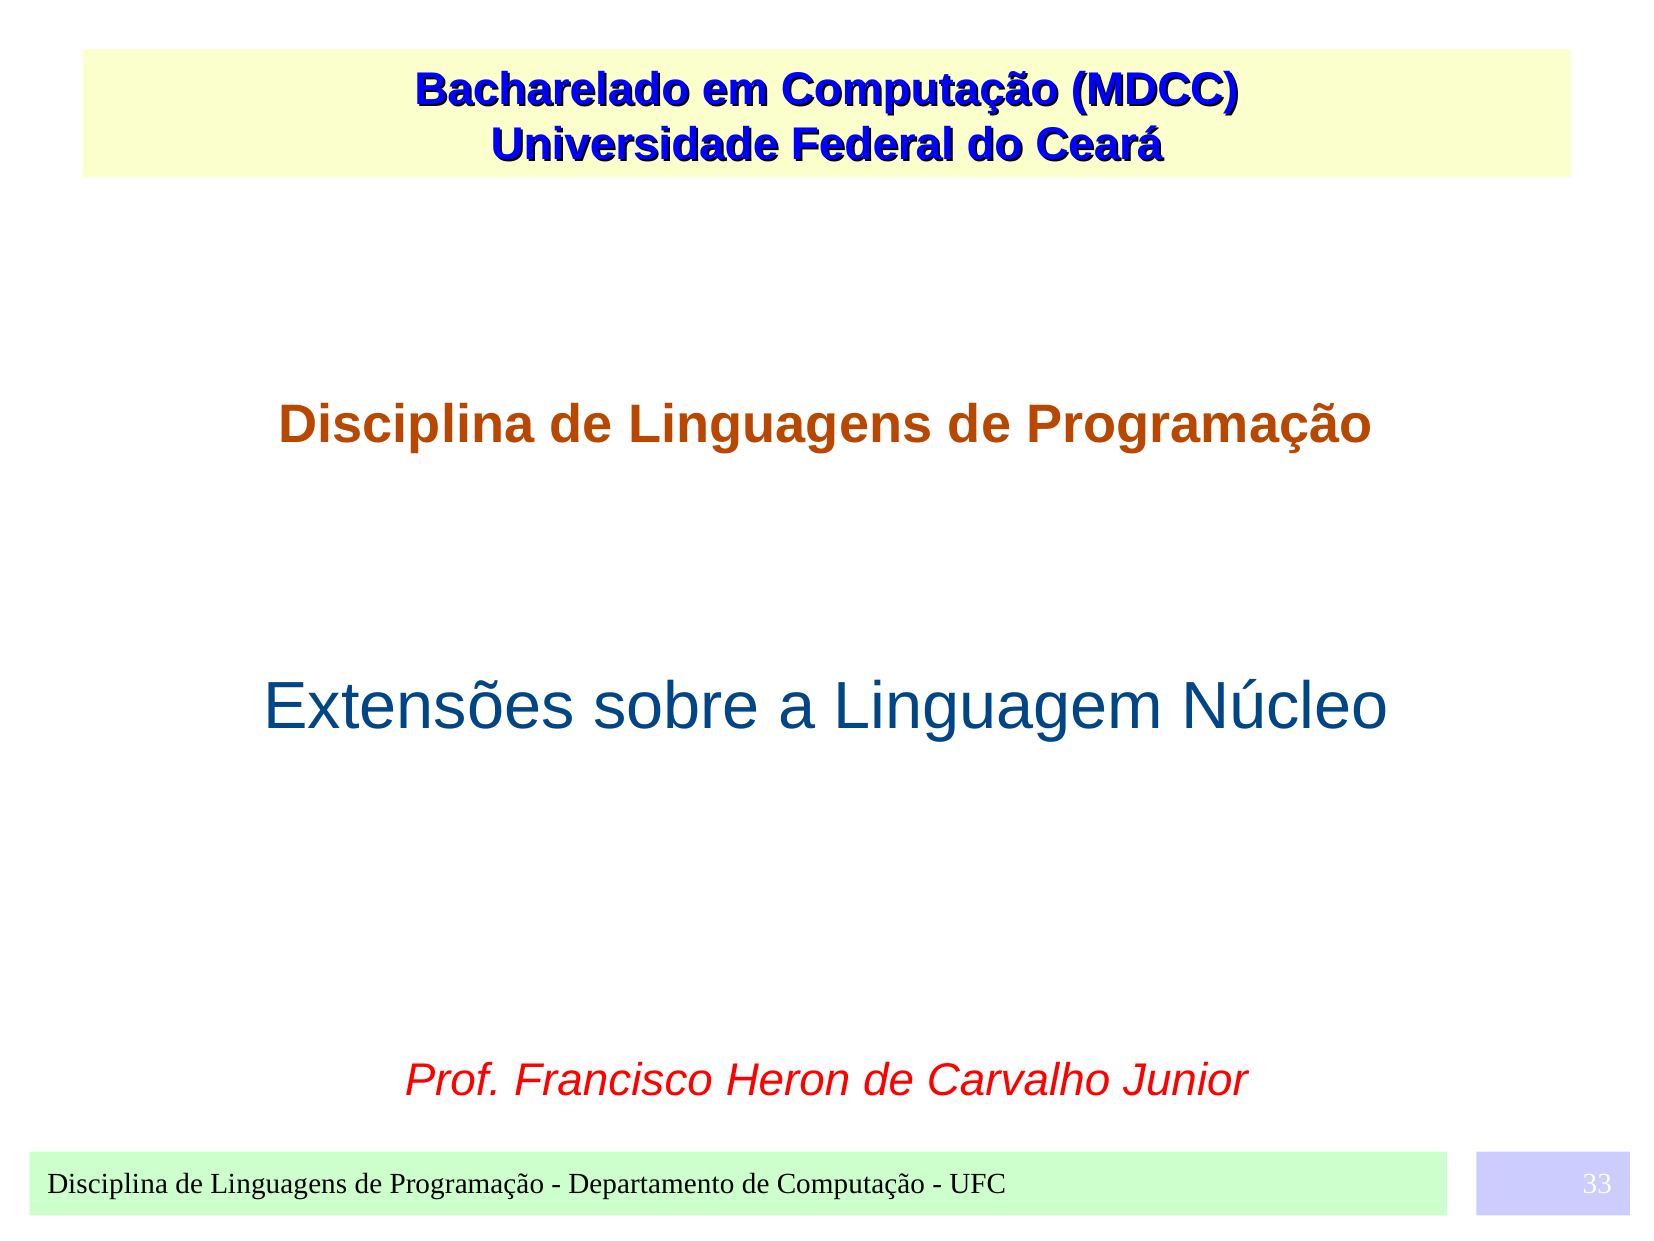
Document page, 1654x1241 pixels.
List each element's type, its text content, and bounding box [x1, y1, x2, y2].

title Bacharelado em Computação (MDCC) Universidade Federal do Ceará [82, 49, 1571, 178]
subtitle Disciplina de Linguagens de Programação Extensões sobre a Linguagem Núcleo Prof. Francisco Heron de Carvalho Junior [82, 290, 1571, 1109]
